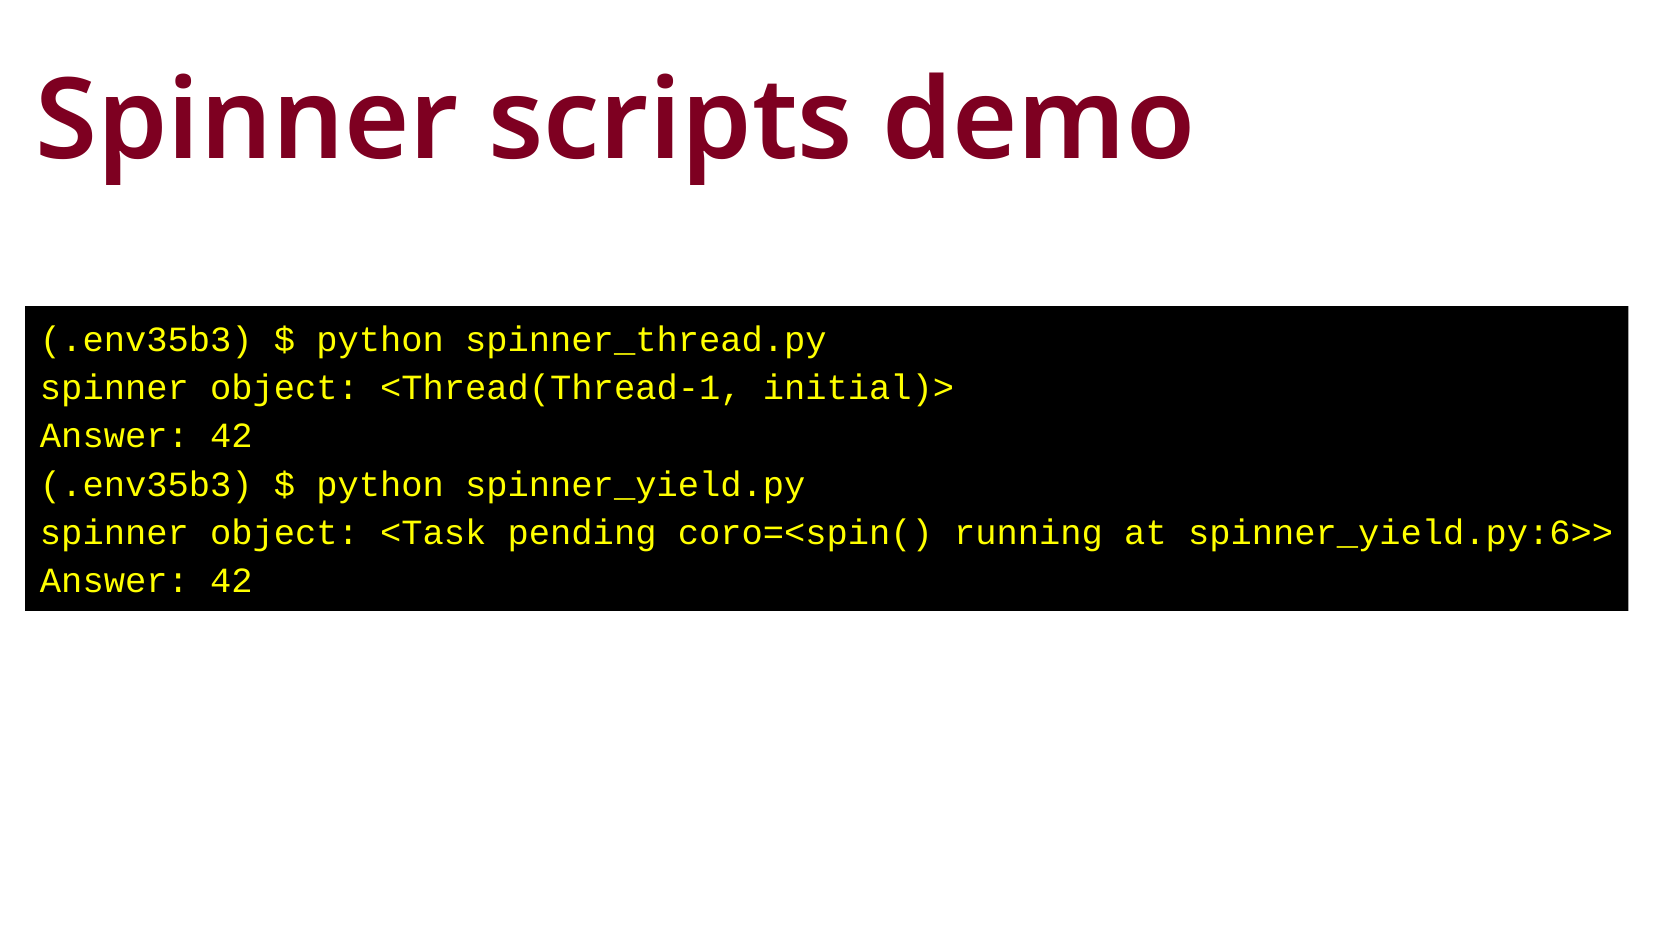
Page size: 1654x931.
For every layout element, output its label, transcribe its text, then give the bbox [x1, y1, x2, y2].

text_box (.env35b3) $ python spinner_thread.py spinner object: <Thread(Thread-1, initial)> Answer: 42 (.env35b3) $ python spinner_yield.py spinner object: <Task pending coro=<spin() running at spinner_yield.py:6>> Answer: 42 [25, 306, 1629, 603]
title Spinner scripts demo [35, 37, 1571, 193]
